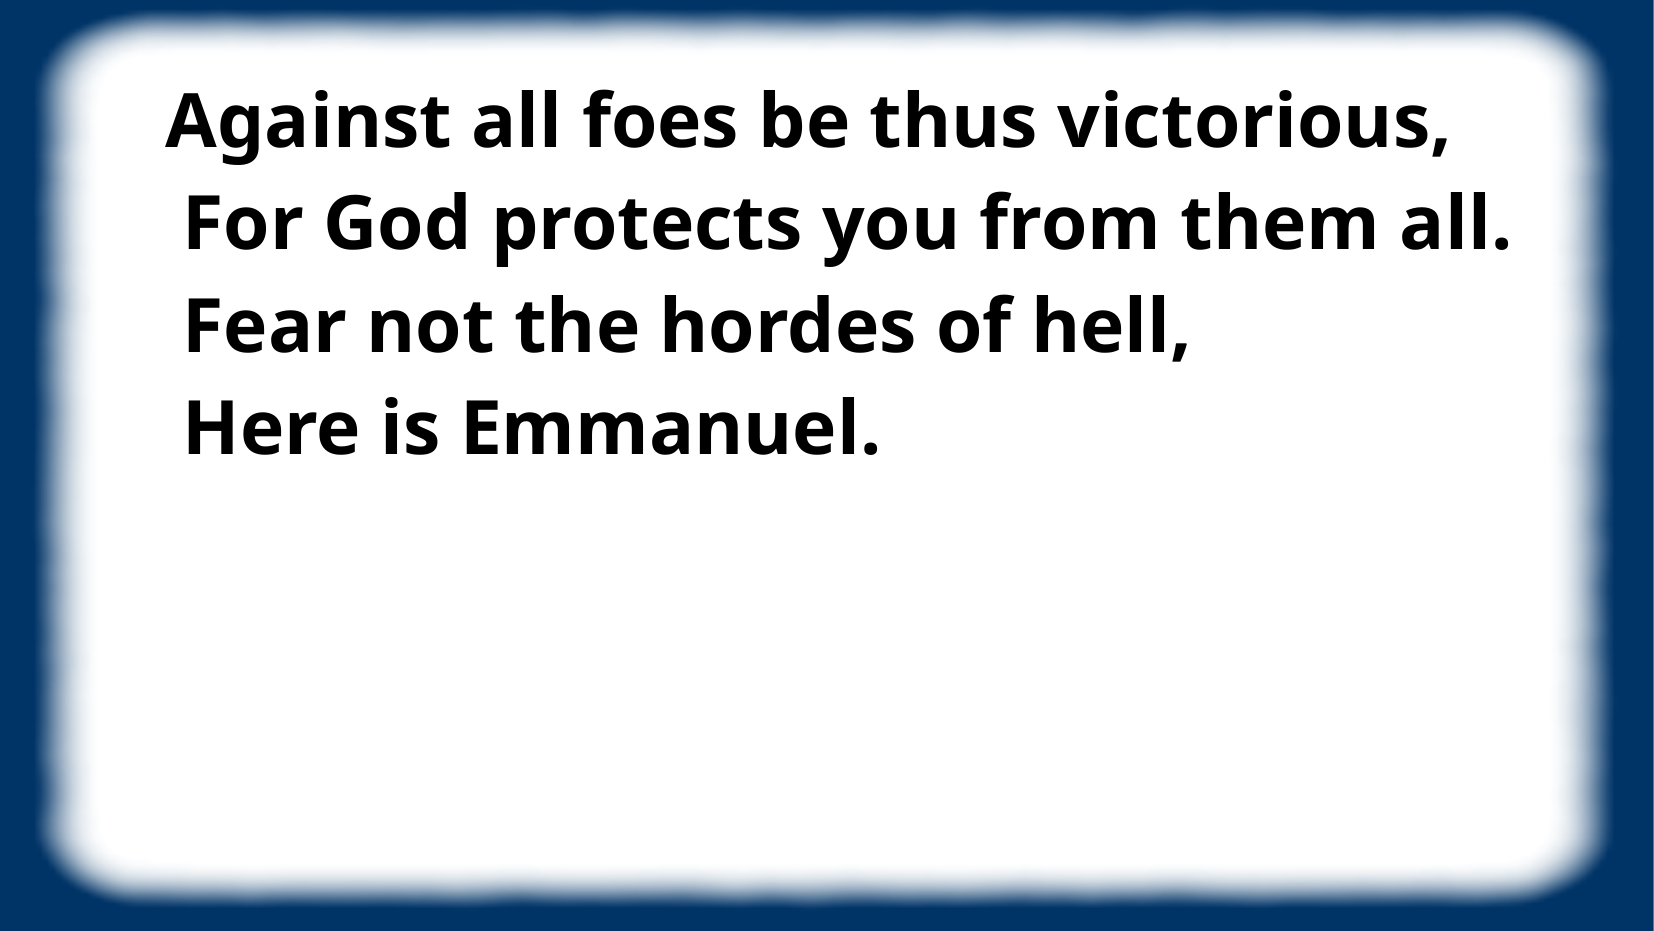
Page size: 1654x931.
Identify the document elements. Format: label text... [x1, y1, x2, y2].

text_box Against all foes be thus victorious, For God protects you from them all. Fear not the hordes of hell, Here is Emmanuel. [90, 60, 1561, 475]
picture [0, 0, 1654, 931]
